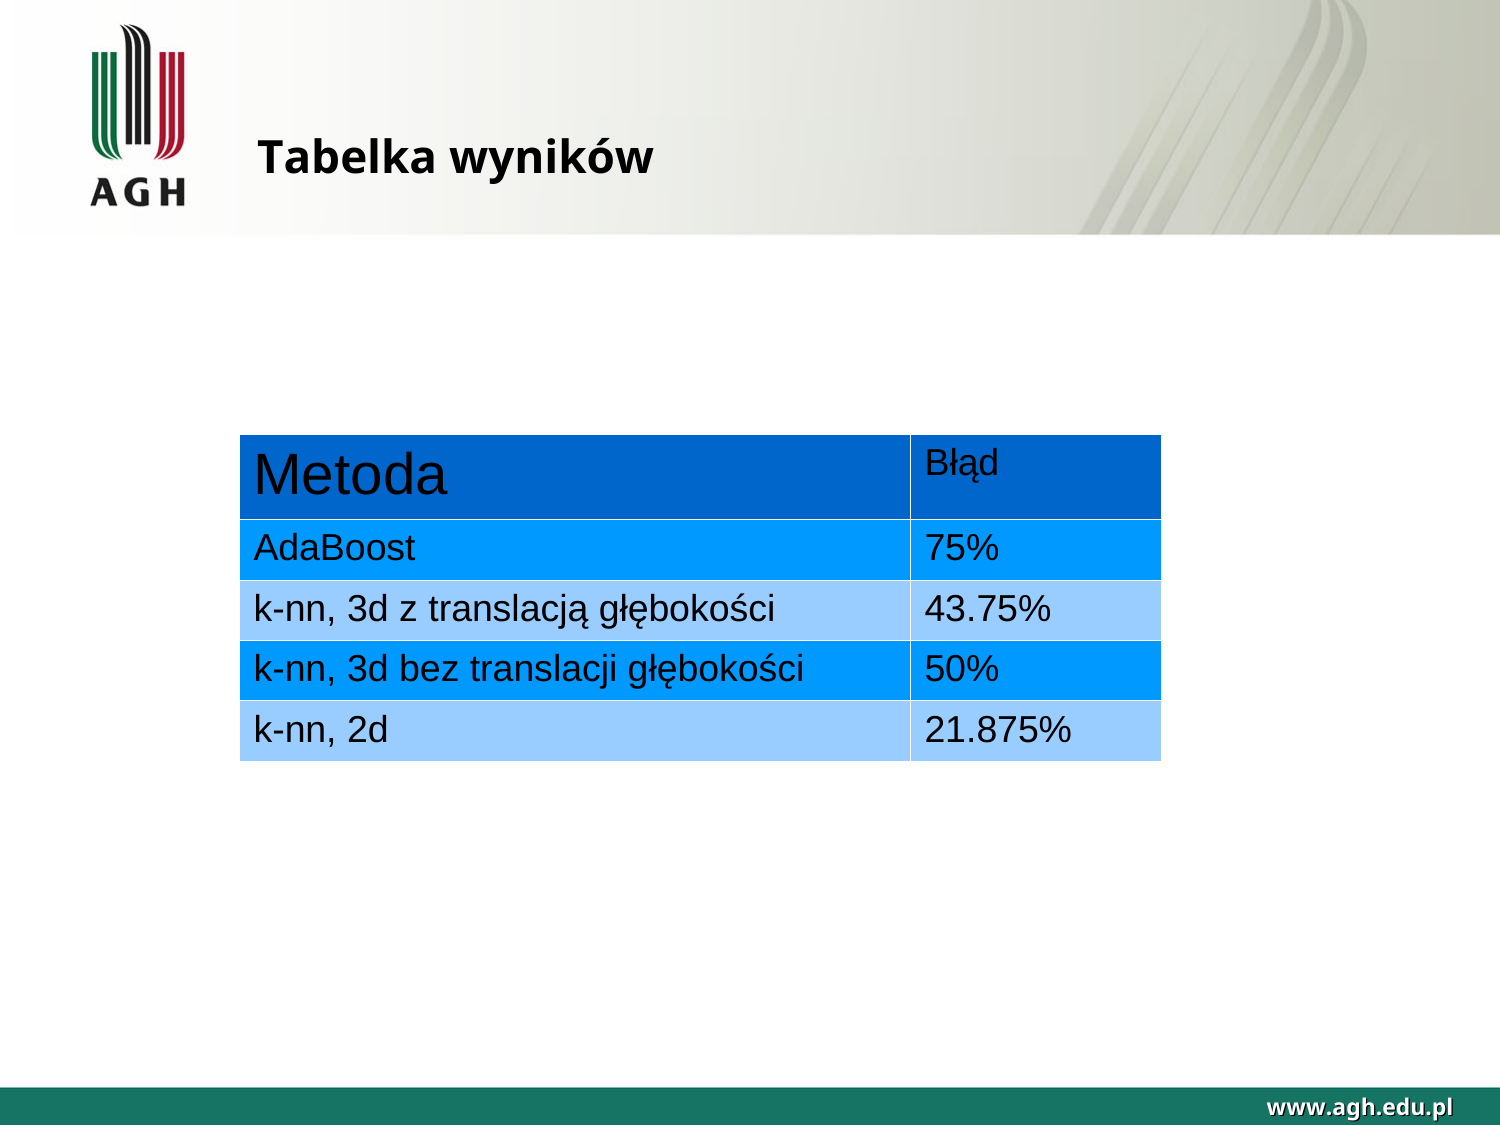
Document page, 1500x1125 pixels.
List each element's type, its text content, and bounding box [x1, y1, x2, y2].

table_header Metoda [240, 435, 910, 519]
table_cell 21.875% [911, 701, 1161, 761]
table_header Błąd [911, 435, 1161, 519]
table_cell 50% [911, 641, 1161, 700]
table_cell 75% [911, 520, 1161, 580]
table_cell k-nn, 3d bez translacji głębokości [240, 641, 910, 700]
table_cell k-nn, 3d z translacją głębokości [240, 581, 910, 640]
title Tabelka wyników [242, 107, 1425, 204]
table_cell k-nn, 2d [240, 701, 910, 761]
table_cell AdaBoost [240, 520, 910, 580]
text_box www.agh.edu.pl [1251, 1084, 1500, 1125]
picture [0, 0, 1500, 1125]
table_cell 43.75% [911, 581, 1161, 640]
